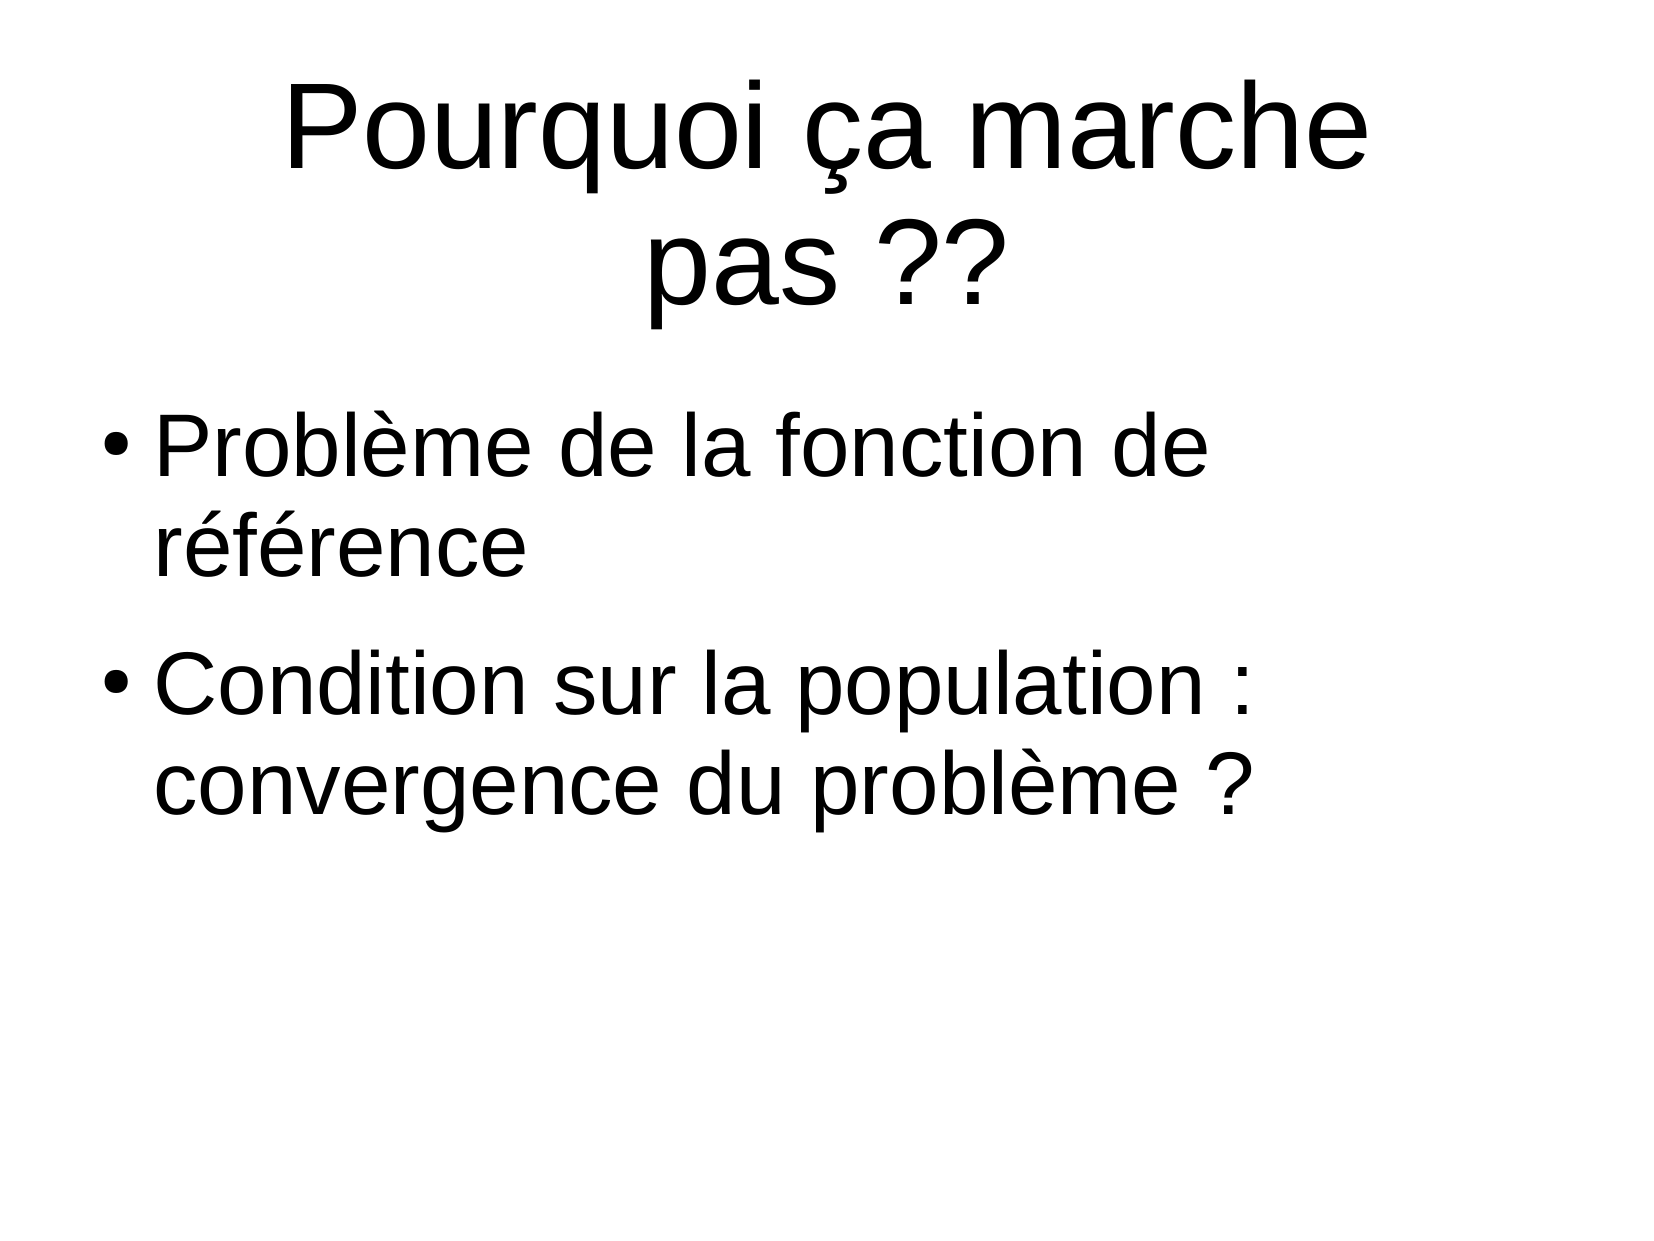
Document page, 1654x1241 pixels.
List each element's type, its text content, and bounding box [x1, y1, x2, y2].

title Pourquoi ça marche pas ?? [82, 57, 1571, 331]
list Problème de la fonction de référence Condition sur la population : convergence du problème ? [82, 396, 1571, 1116]
